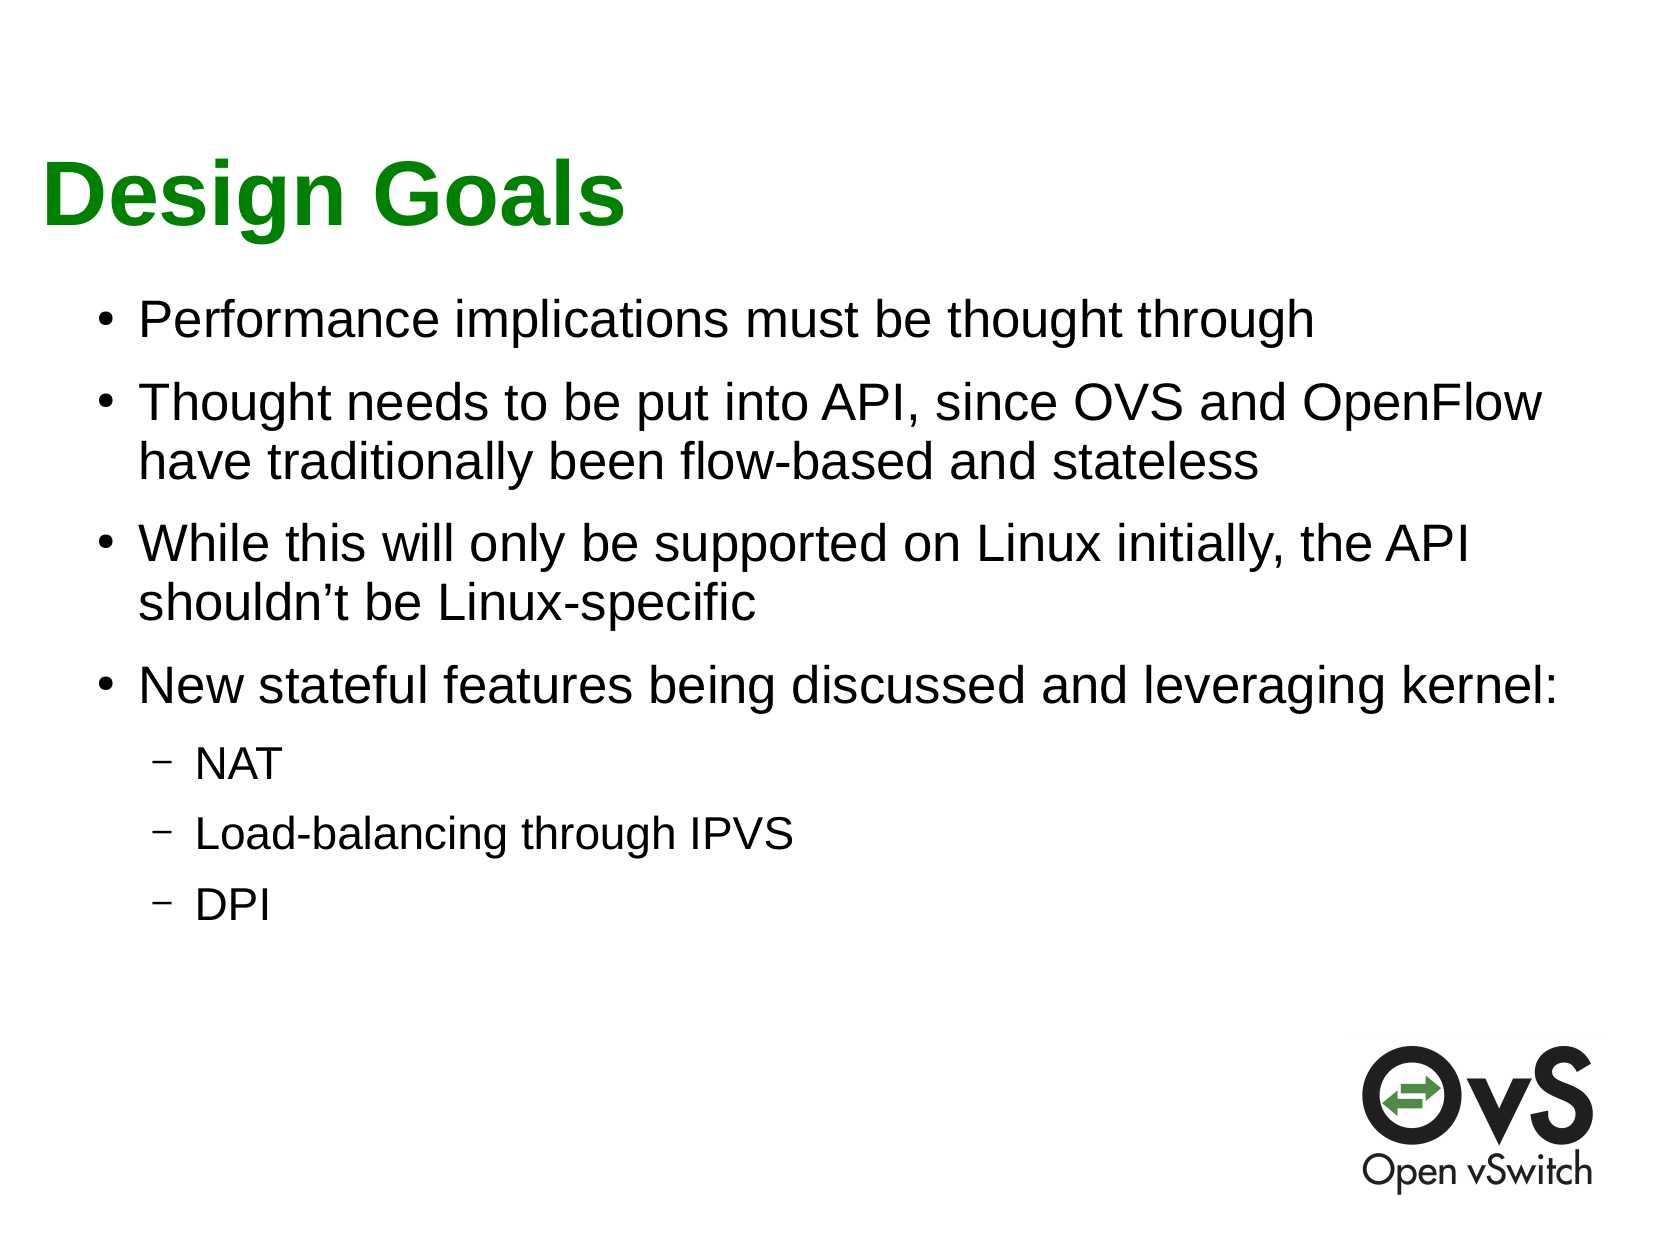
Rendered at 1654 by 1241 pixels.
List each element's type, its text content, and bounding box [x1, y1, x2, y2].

picture [1350, 1034, 1606, 1200]
list Performance implications must be thought through Thought needs to be put into API, since OVS and OpenFlow have traditionally been flow-based and stateless While this will only be supported on Linux initially, the API shouldn’t be Linux-specific New stateful features being discussed and leveraging kernel: NAT Load-balancing through IPVS DPI [82, 290, 1571, 1010]
title Design Goals [41, 90, 1531, 298]
